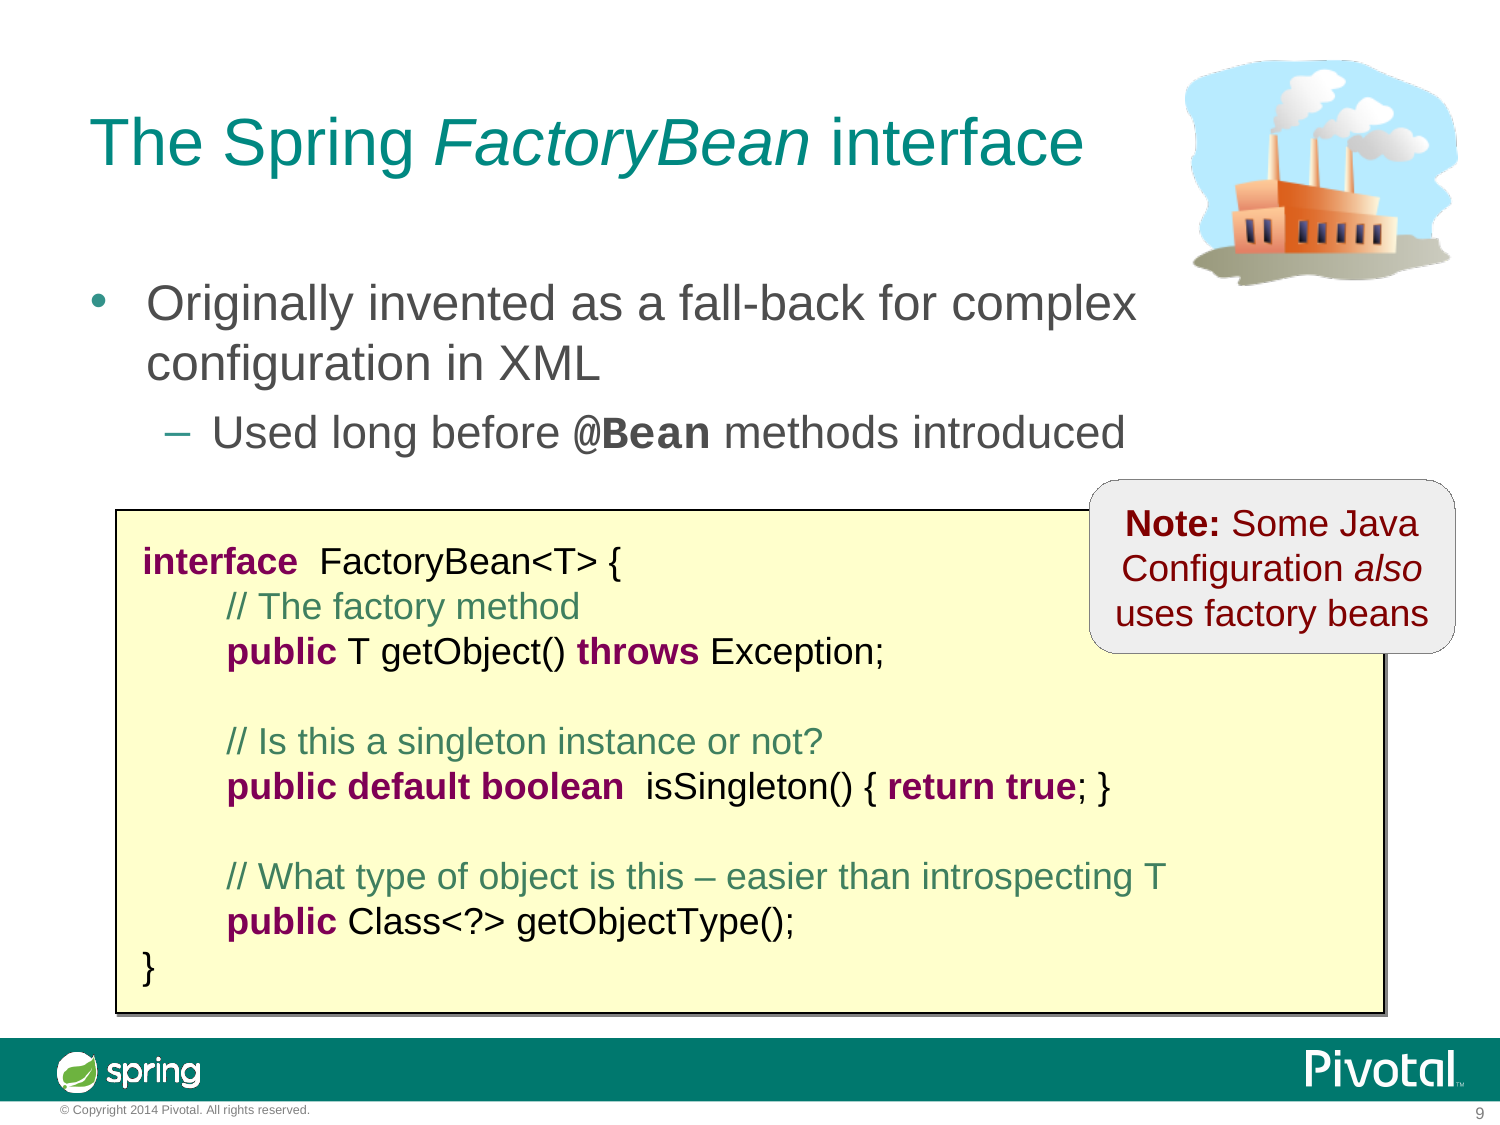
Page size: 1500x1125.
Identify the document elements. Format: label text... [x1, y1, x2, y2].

title The Spring FactoryBean interface [75, 45, 1426, 233]
picture [1306, 1050, 1464, 1087]
list Originally invented as a fall-back for complex configuration in XML Used long before @Bean methods introduced [75, 262, 1426, 466]
text_box Note: Some Java Configuration also uses factory beans [1089, 479, 1456, 654]
picture [1185, 59, 1458, 287]
picture [32, 1041, 210, 1103]
text_box interface FactoryBean<T> { // The factory method public T getObject() throws Exception; // Is this a singleton instance or not? public default boolean isSingleton() { return true; } // What type of object is this – easier than introspecting T public Class<?> getObjectType(); } [115, 510, 1385, 1014]
